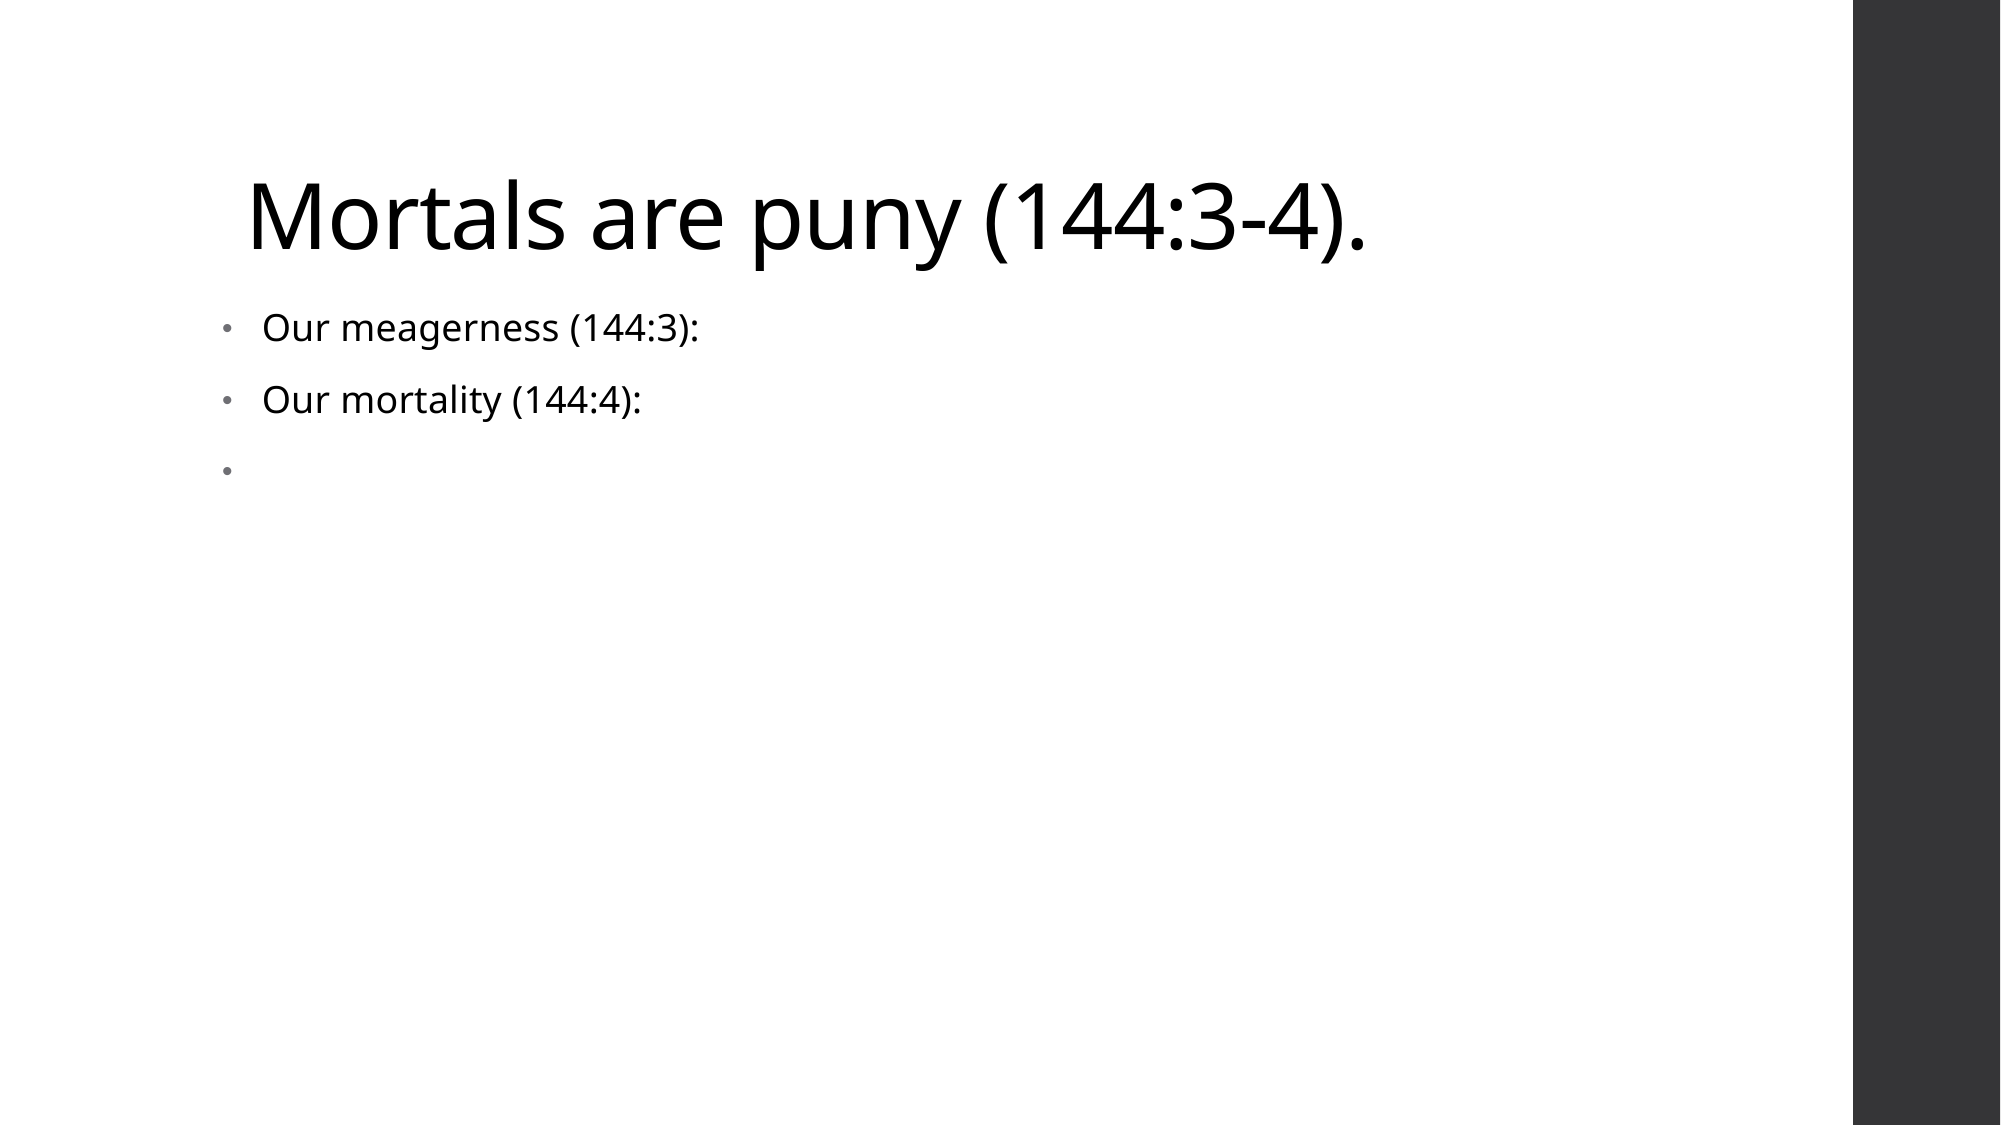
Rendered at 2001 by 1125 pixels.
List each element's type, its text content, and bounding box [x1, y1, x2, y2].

list Our meagerness (144:3): Our mortality (144:4): [206, 299, 1617, 1014]
title Mortals are puny (144:3-4). [206, 60, 1797, 278]
